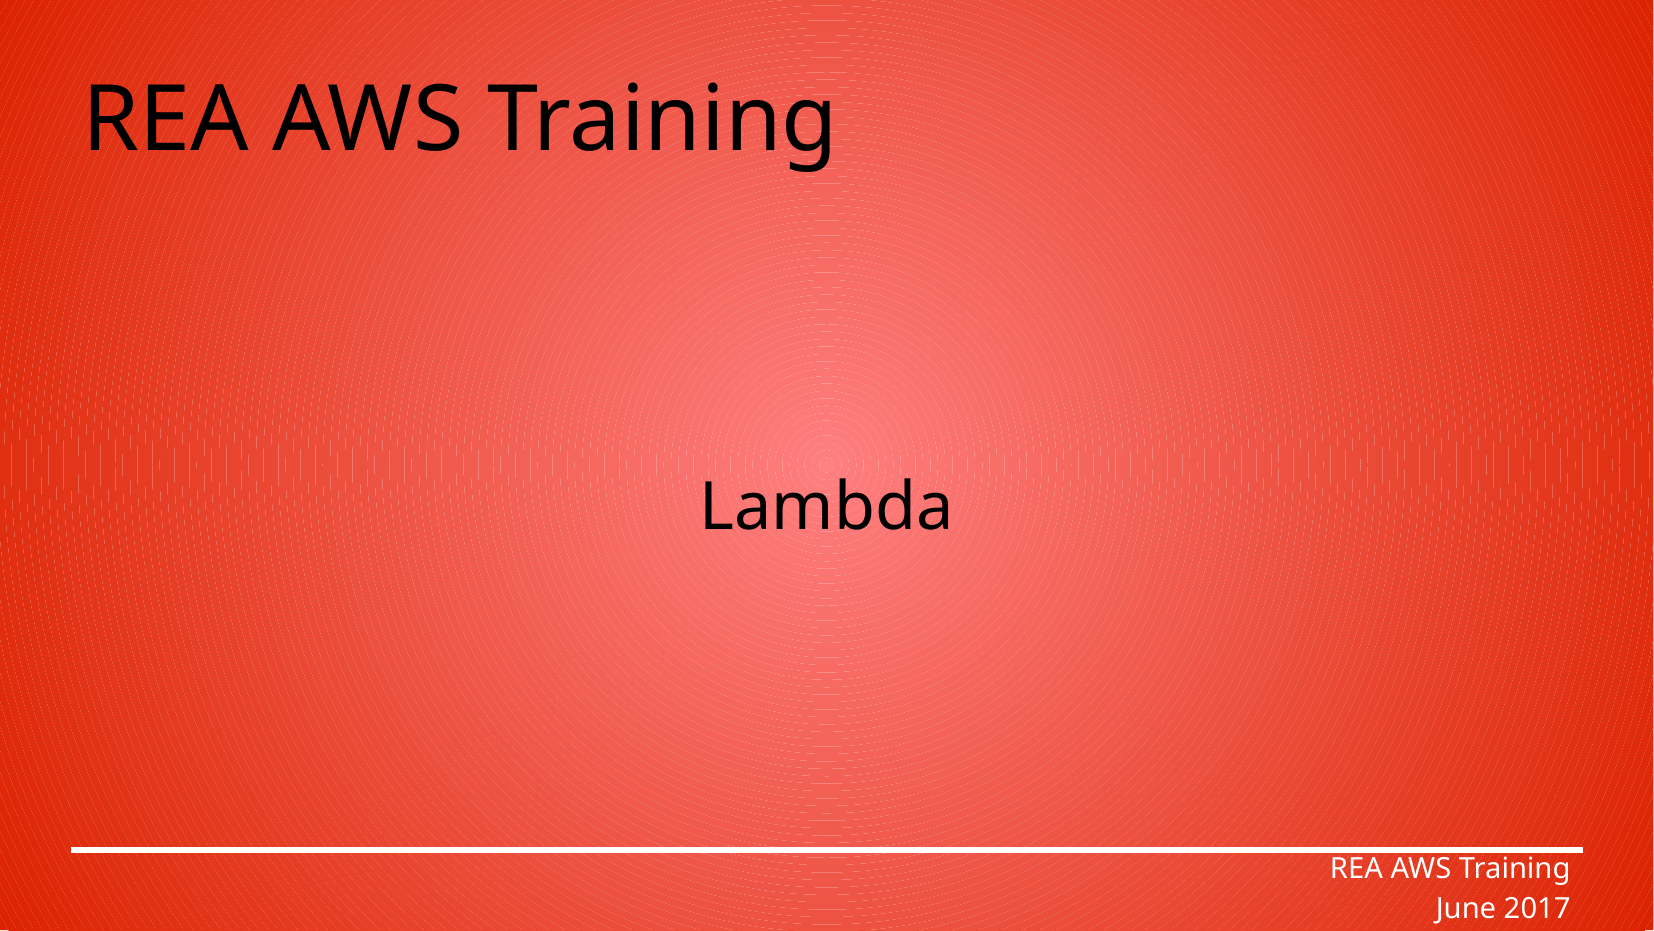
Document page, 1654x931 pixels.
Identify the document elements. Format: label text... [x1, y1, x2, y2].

title REA AWS Training [82, 37, 1571, 193]
list Lambda [82, 217, 1571, 758]
